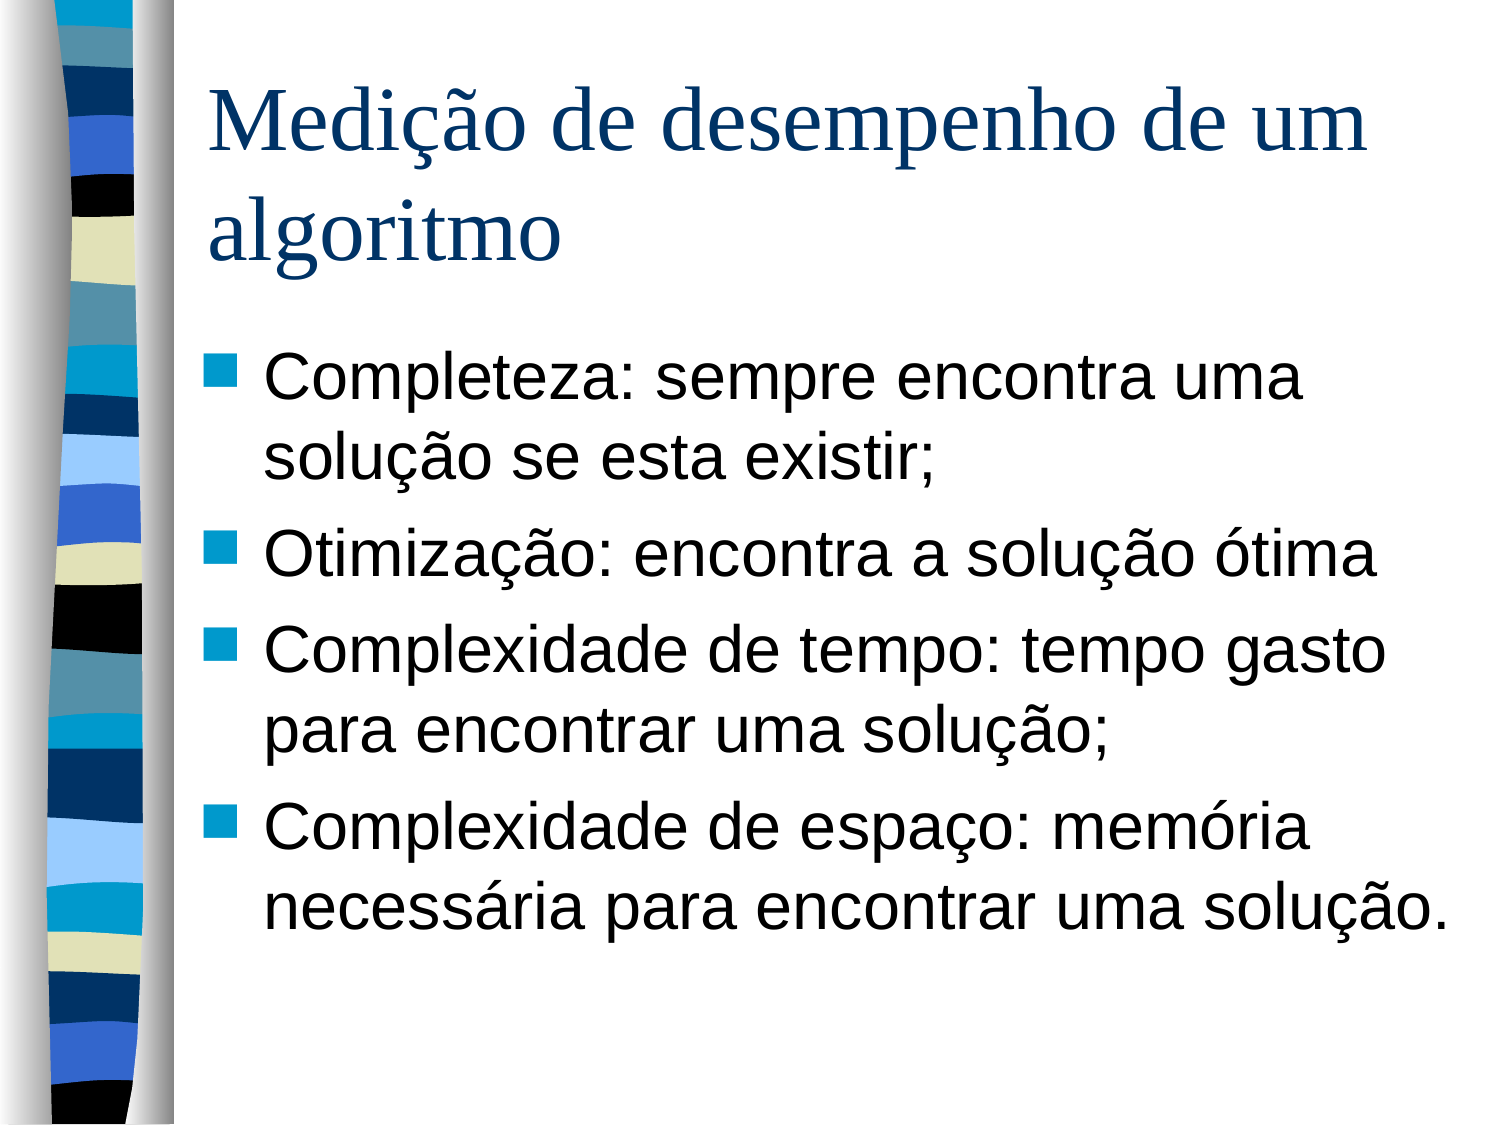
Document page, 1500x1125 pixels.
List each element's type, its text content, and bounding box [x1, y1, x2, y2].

list Completeza: sempre encontra uma solução se esta existir; Otimização: encontra a solução ótima Complexidade de tempo: tempo gasto para encontrar uma solução; Complexidade de espaço: memória necessária para encontrar uma solução. [192, 324, 1468, 1000]
title Medição de desempenho de um algoritmo [192, 51, 1468, 287]
